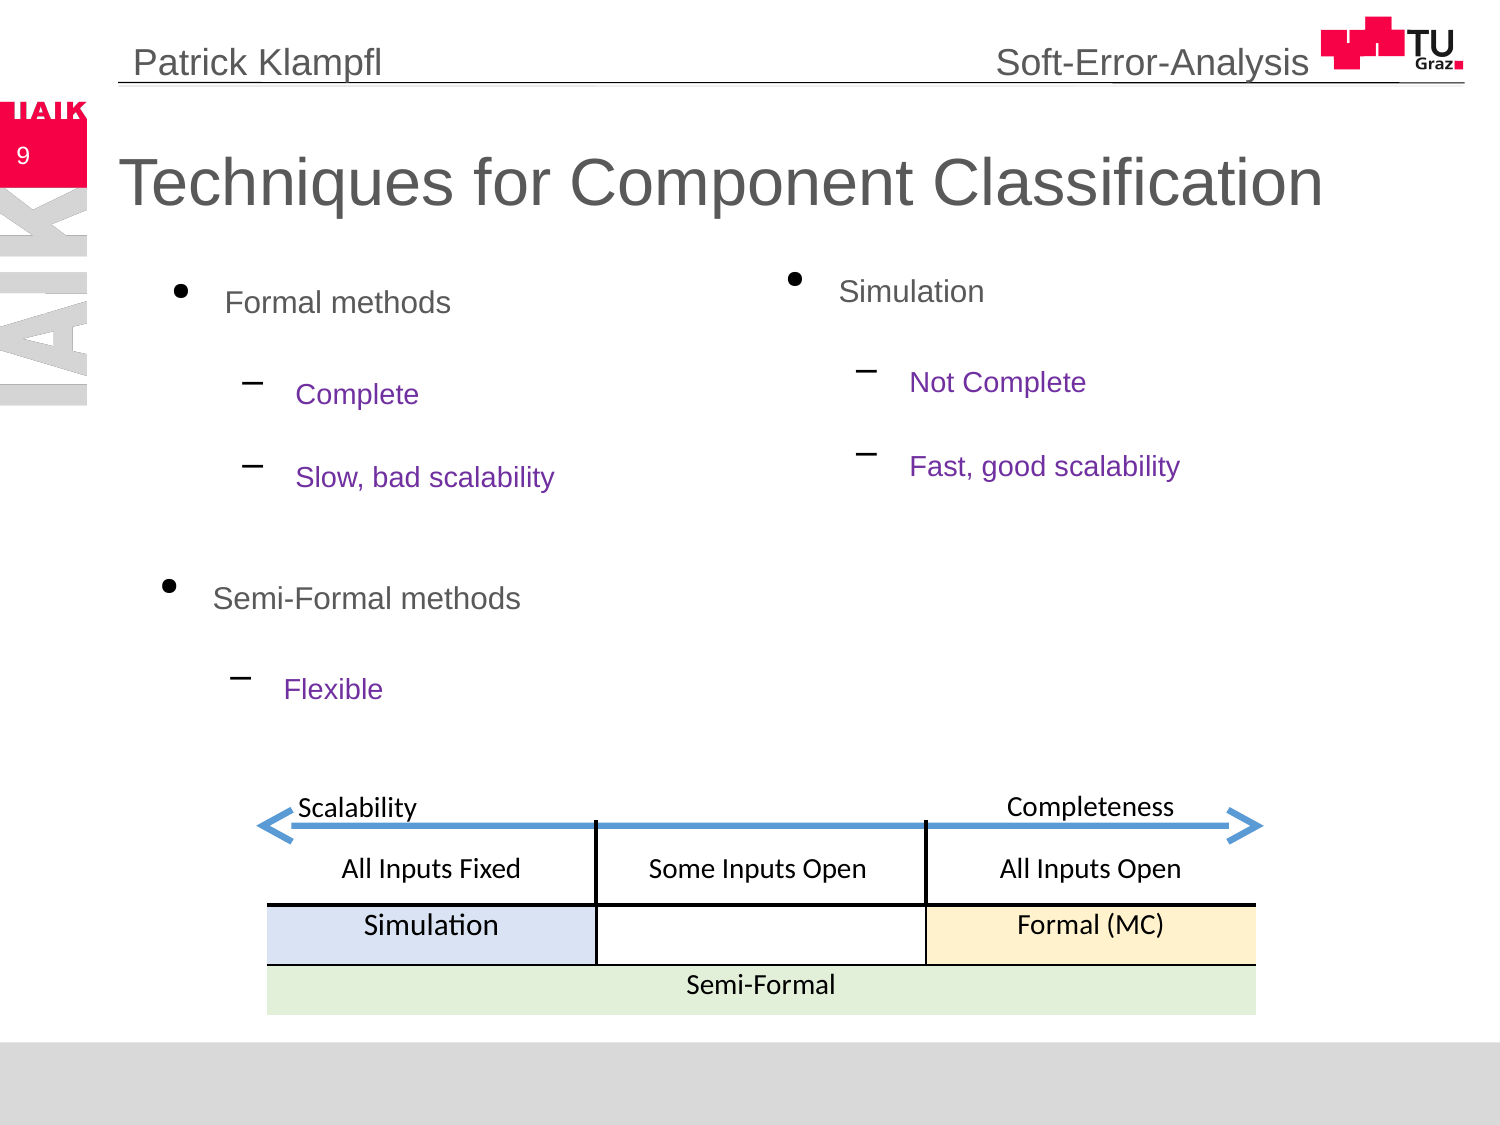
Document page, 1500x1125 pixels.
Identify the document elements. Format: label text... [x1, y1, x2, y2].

table_cell Formal (MC) [927, 907, 1256, 964]
picture [0, 1, 87, 406]
table_cell Simulation [267, 907, 595, 964]
table_cell Semi-Formal [267, 966, 1256, 1015]
list Formal methods Complete Slow, bad scalability [153, 259, 626, 532]
text_box Completeness [992, 779, 1241, 820]
list Semi-Formal methods Flexible [141, 555, 615, 745]
picture [1318, 12, 1466, 73]
text_box Scalability [283, 780, 486, 831]
table_header All Inputs Fixed [267, 820, 594, 903]
table_header All Inputs Open [928, 820, 1256, 903]
list Simulation Not Complete Fast, good scalability [767, 248, 1241, 508]
table_header Some Inputs Open [598, 820, 924, 903]
slide_number <number> [1, 124, 84, 185]
table_cell [598, 907, 925, 964]
title Techniques for Component Classification [118, 138, 1469, 327]
